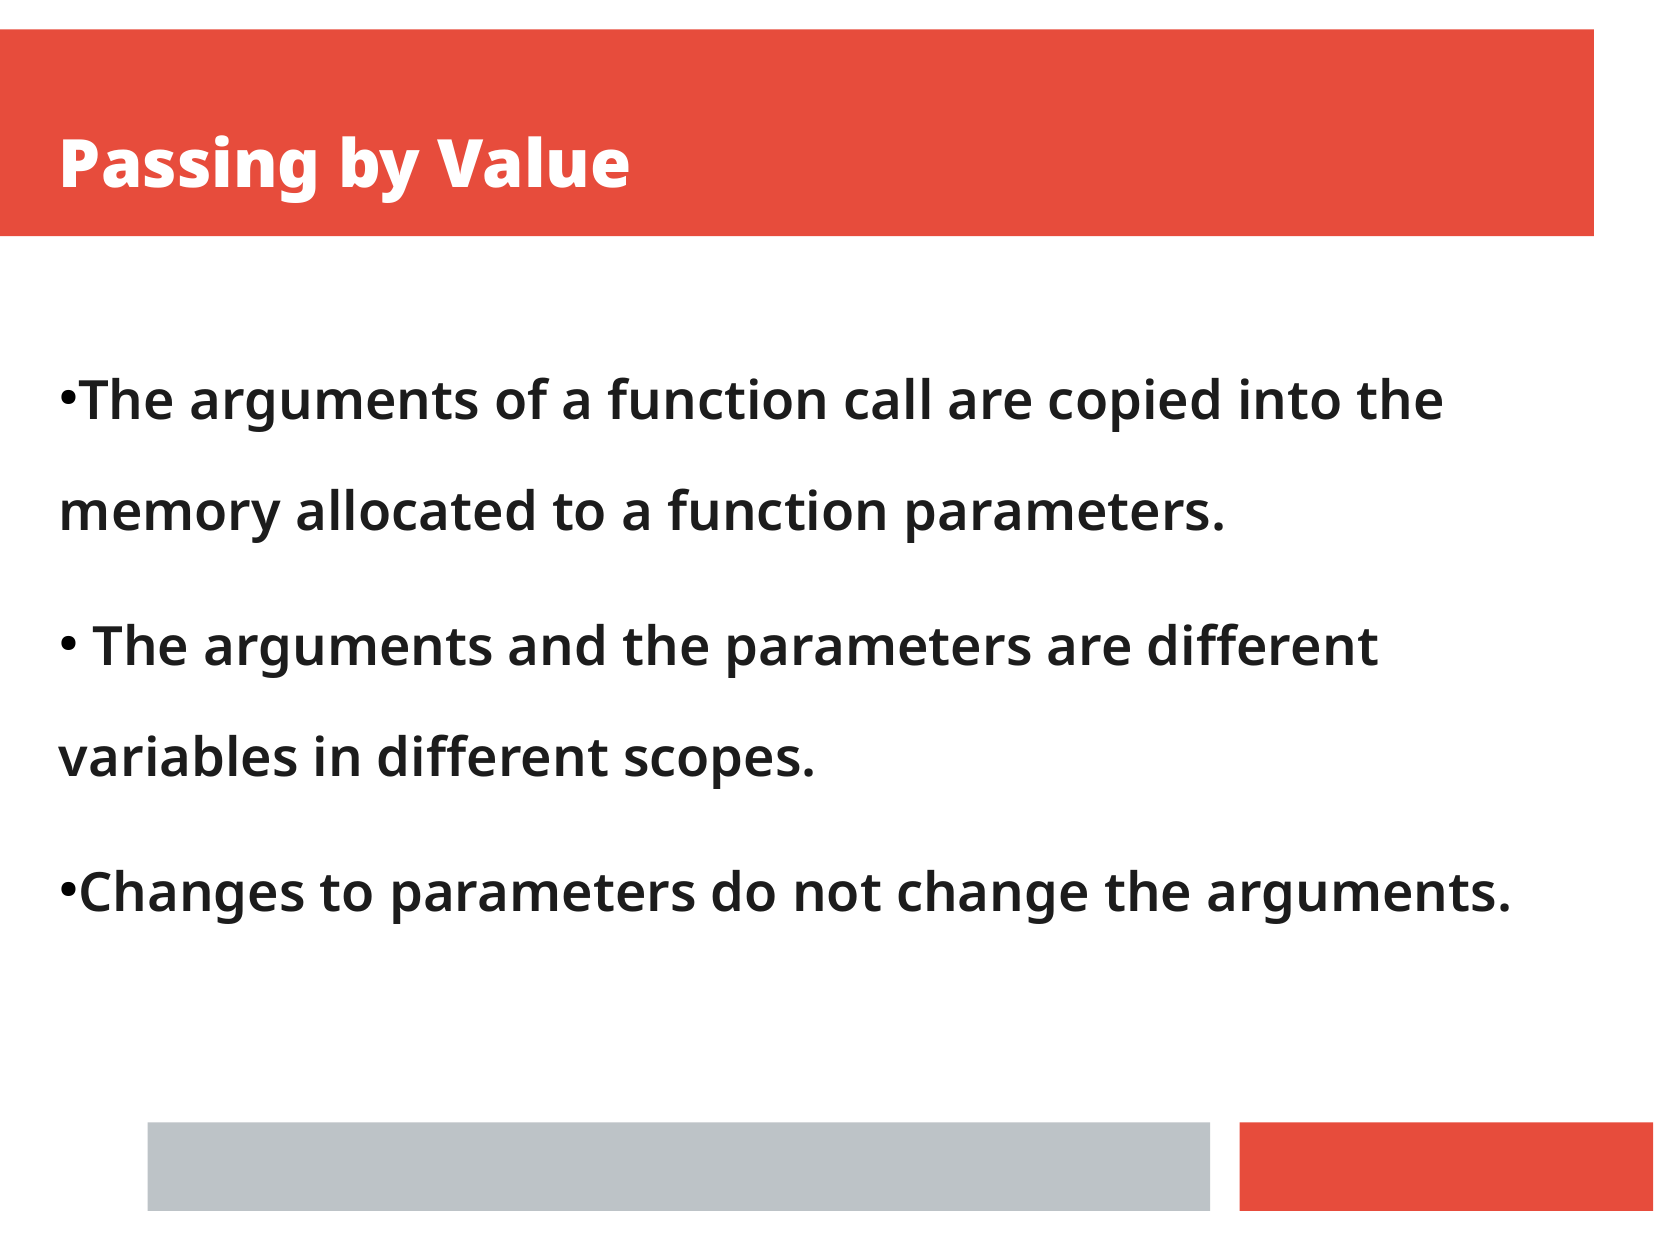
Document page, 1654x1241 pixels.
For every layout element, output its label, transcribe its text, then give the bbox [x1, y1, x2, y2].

list The arguments of a function call are copied into the memory allocated to a function parameters. The arguments and the parameters are different variables in different scopes. Changes to parameters do not change the arguments. [58, 324, 1565, 1093]
title Passing by Value [58, 59, 1594, 207]
